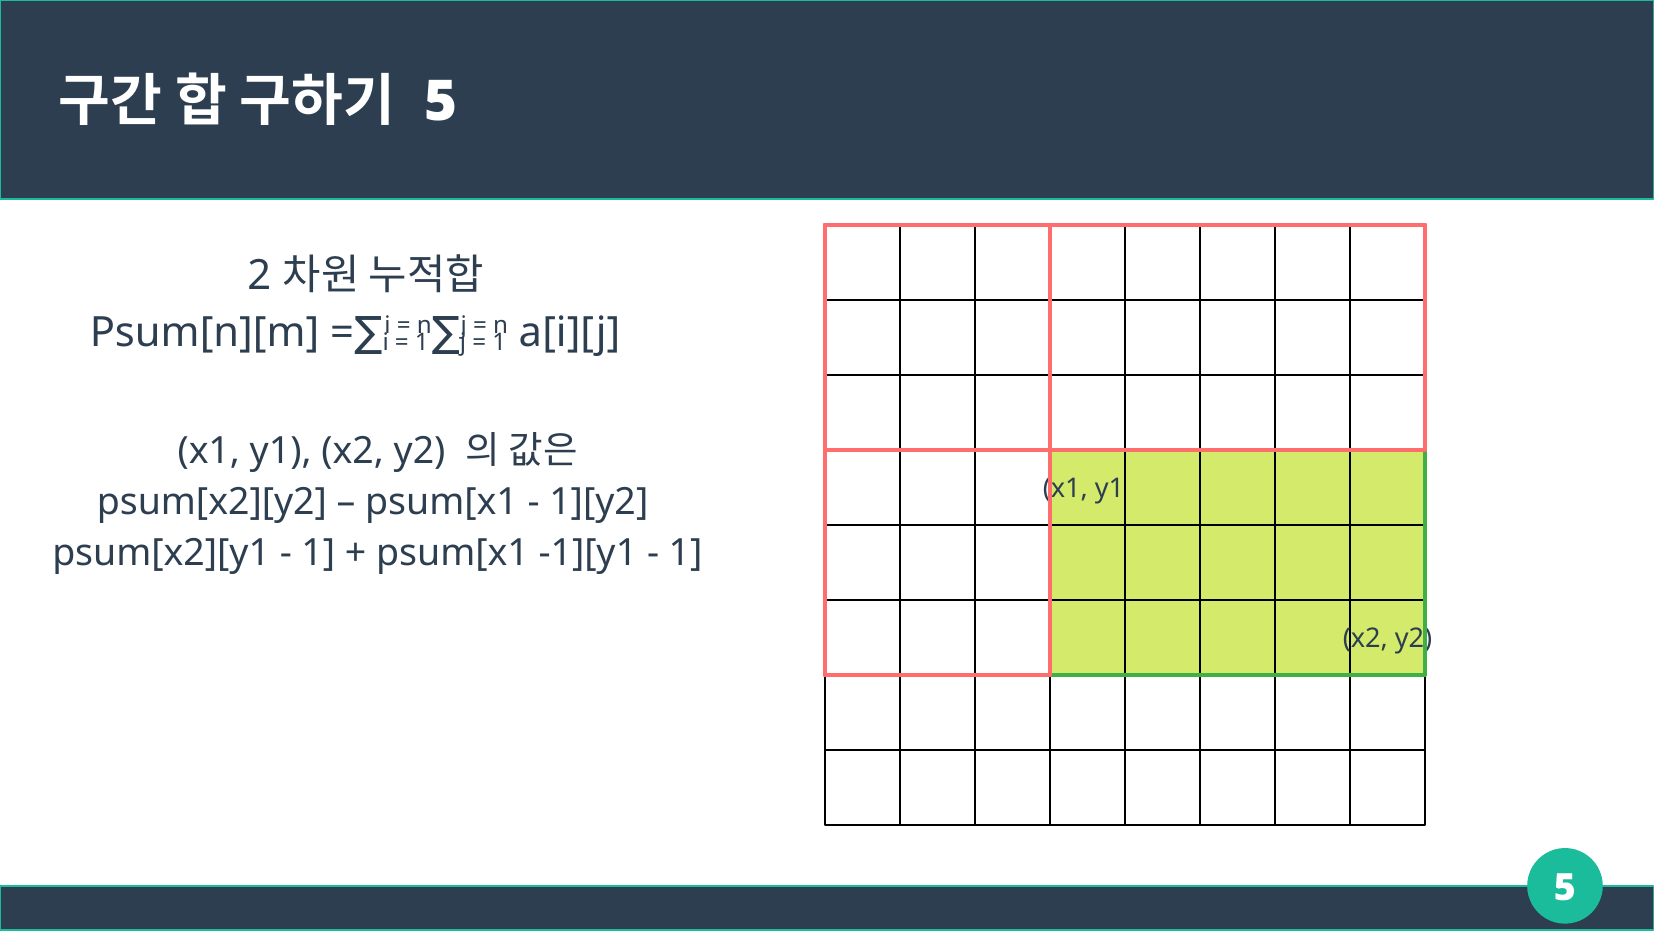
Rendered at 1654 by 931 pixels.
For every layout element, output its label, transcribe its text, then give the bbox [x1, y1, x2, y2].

text_box (x1, y1) [1052, 452, 1125, 525]
text_box (x2, y2) [1350, 600, 1423, 673]
text_box [1052, 452, 1423, 673]
text_box 2차원 누적합 Psum[n][m] =∑i = 1 i = n∑j = 1 j = n a[i][j] [75, 187, 751, 413]
title 구간 합 구하기 5 [59, 37, 1595, 156]
text_box (x1, y1), (x2, y2) 의 값은 psum[x2][y2] – psum[x1 - 1][y2] psum[x2][y1 - 1] + psum[x1 -1][y1 - 1] [37, 412, 719, 584]
